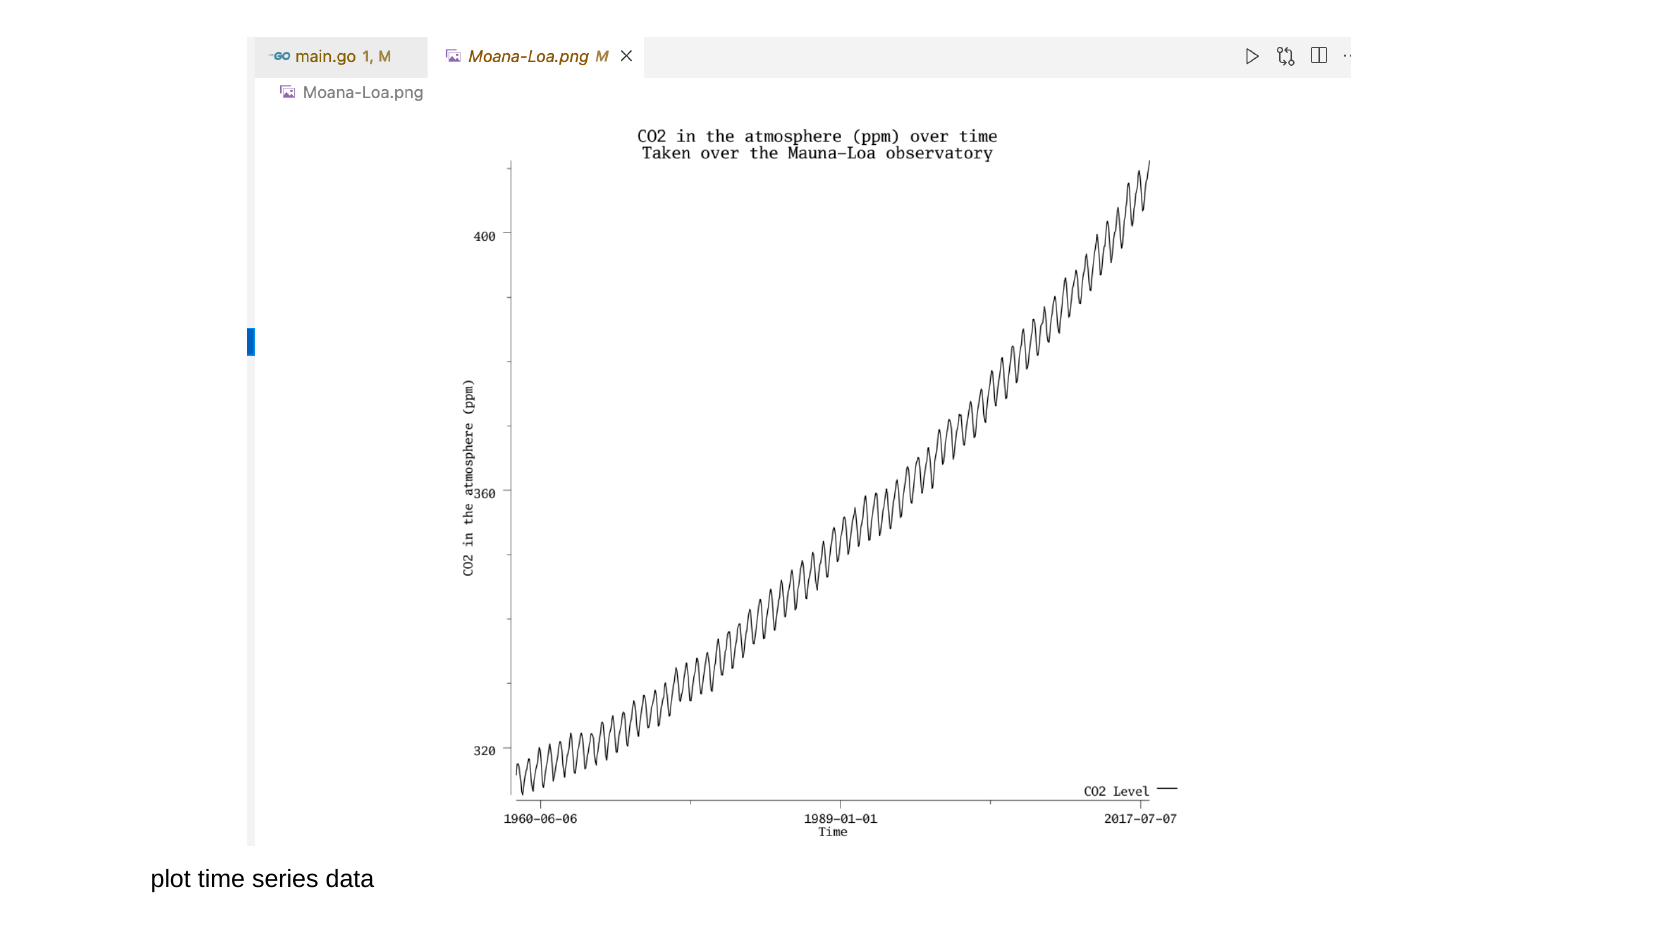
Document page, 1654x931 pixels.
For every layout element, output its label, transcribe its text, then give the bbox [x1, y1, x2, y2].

text_box plot time series data [135, 857, 397, 901]
picture [247, 37, 1351, 846]
